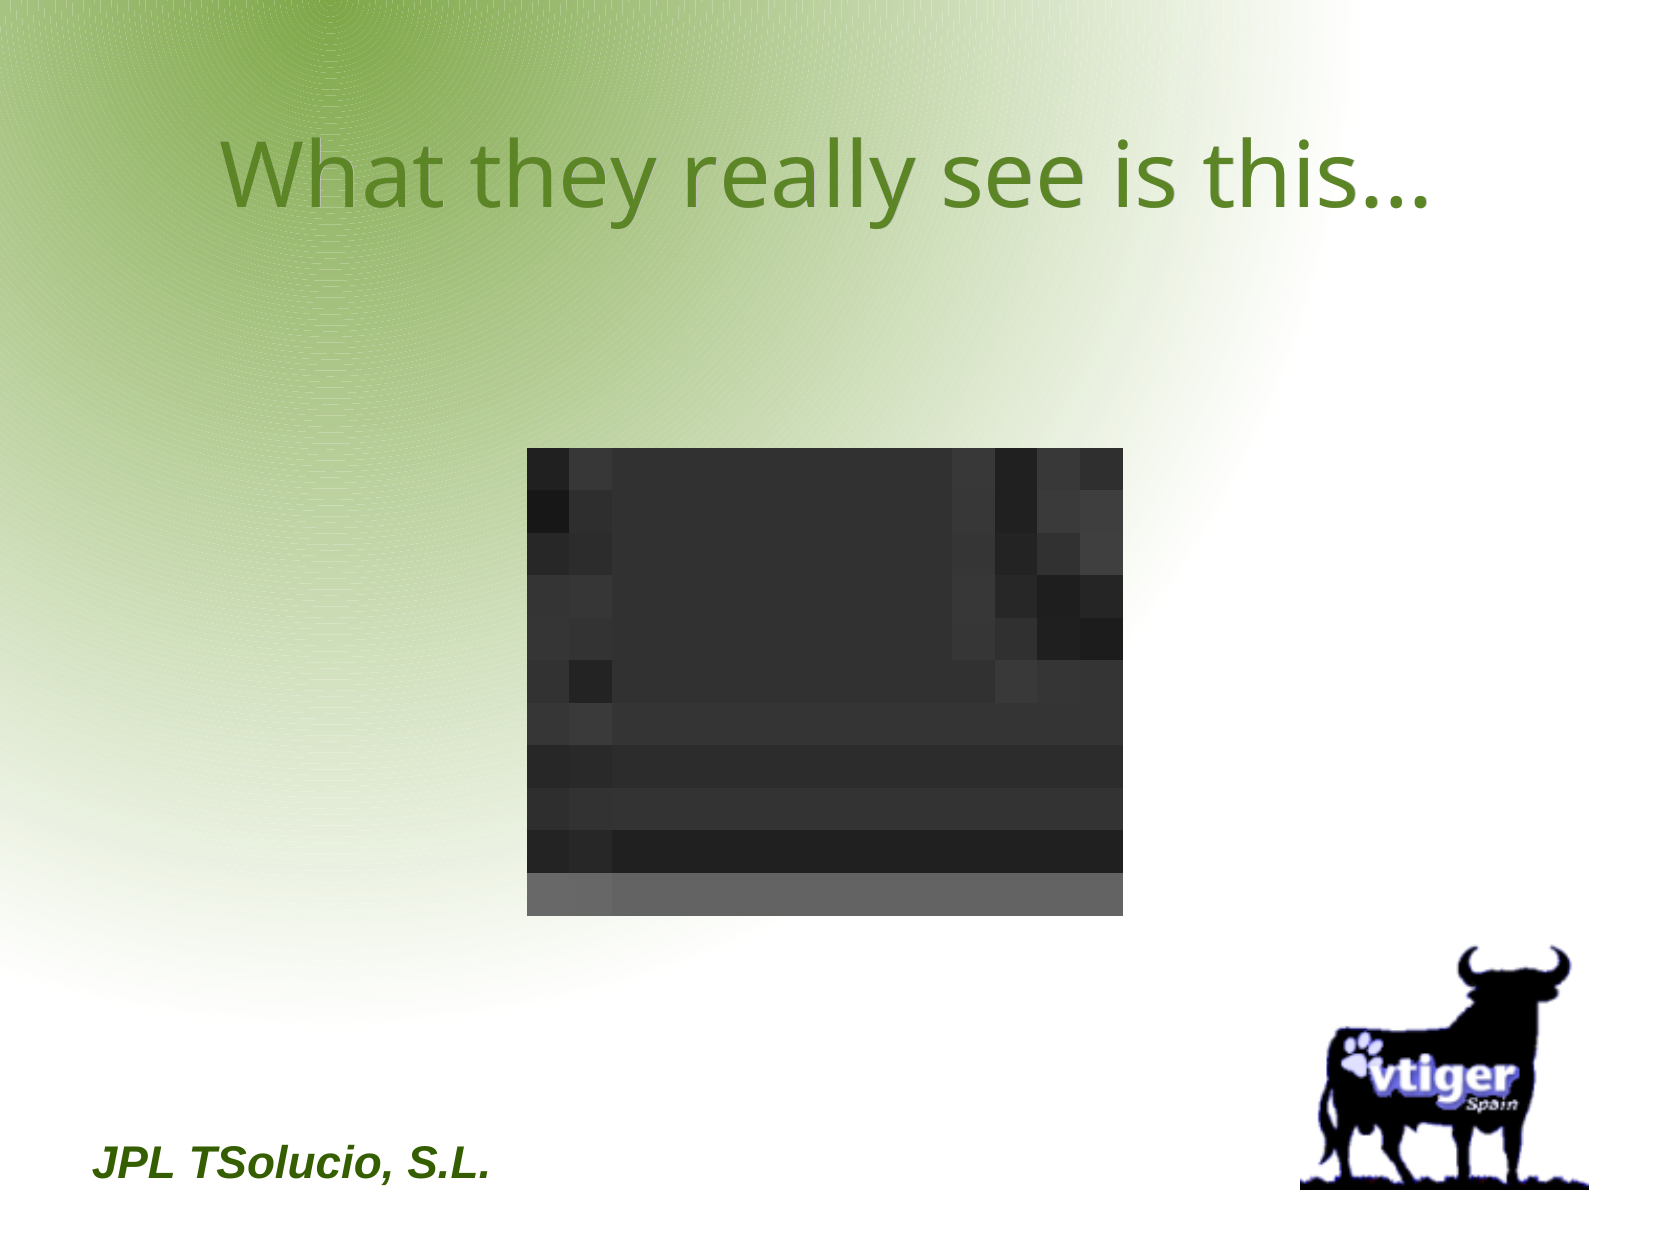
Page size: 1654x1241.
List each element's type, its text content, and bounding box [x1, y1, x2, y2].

picture [527, 448, 1123, 916]
title What they really see is this... [0, 118, 1654, 226]
picture [1300, 939, 1589, 1190]
